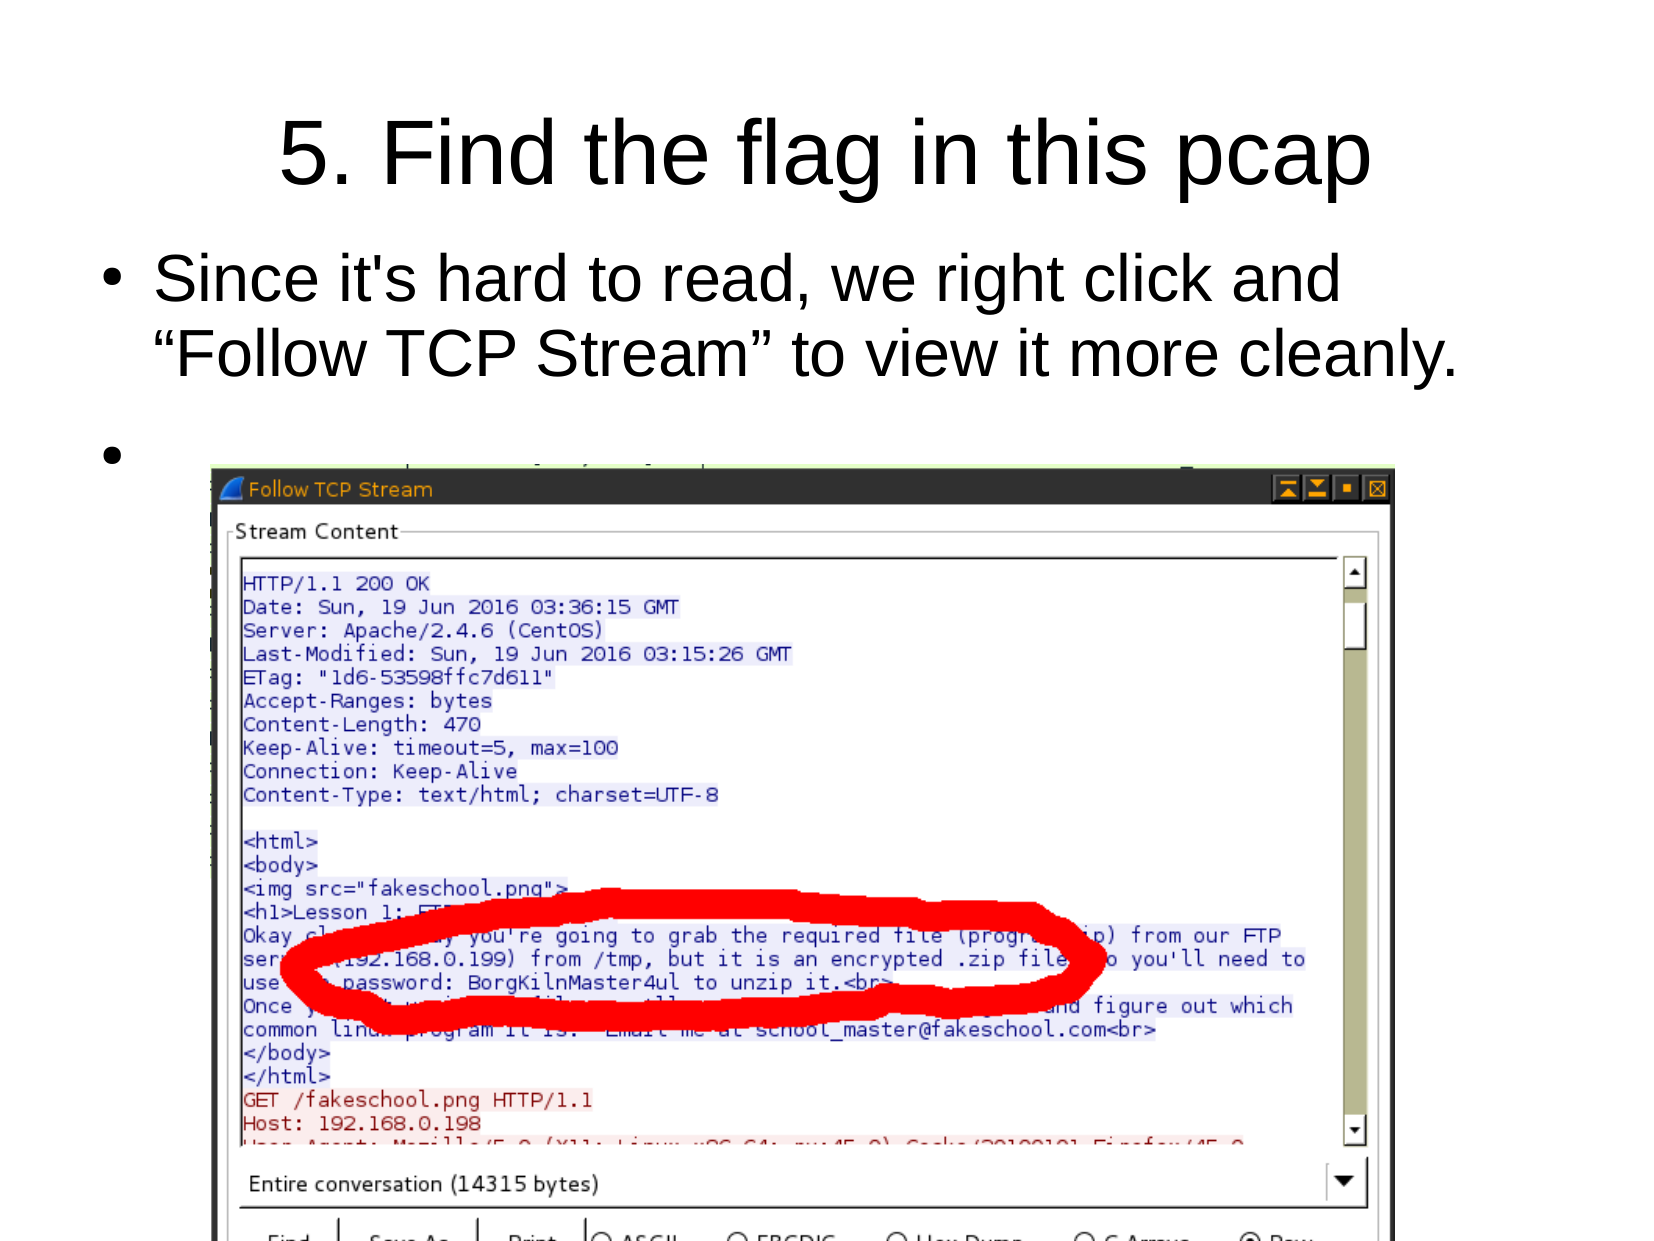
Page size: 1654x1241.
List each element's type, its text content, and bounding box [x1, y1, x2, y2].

list Since it's hard to read, we right click and “Follow TCP Stream” to view it more cleanly. [82, 240, 1571, 961]
picture [210, 464, 1396, 1241]
title 5. Find the flag in this pcap [82, 49, 1571, 240]
